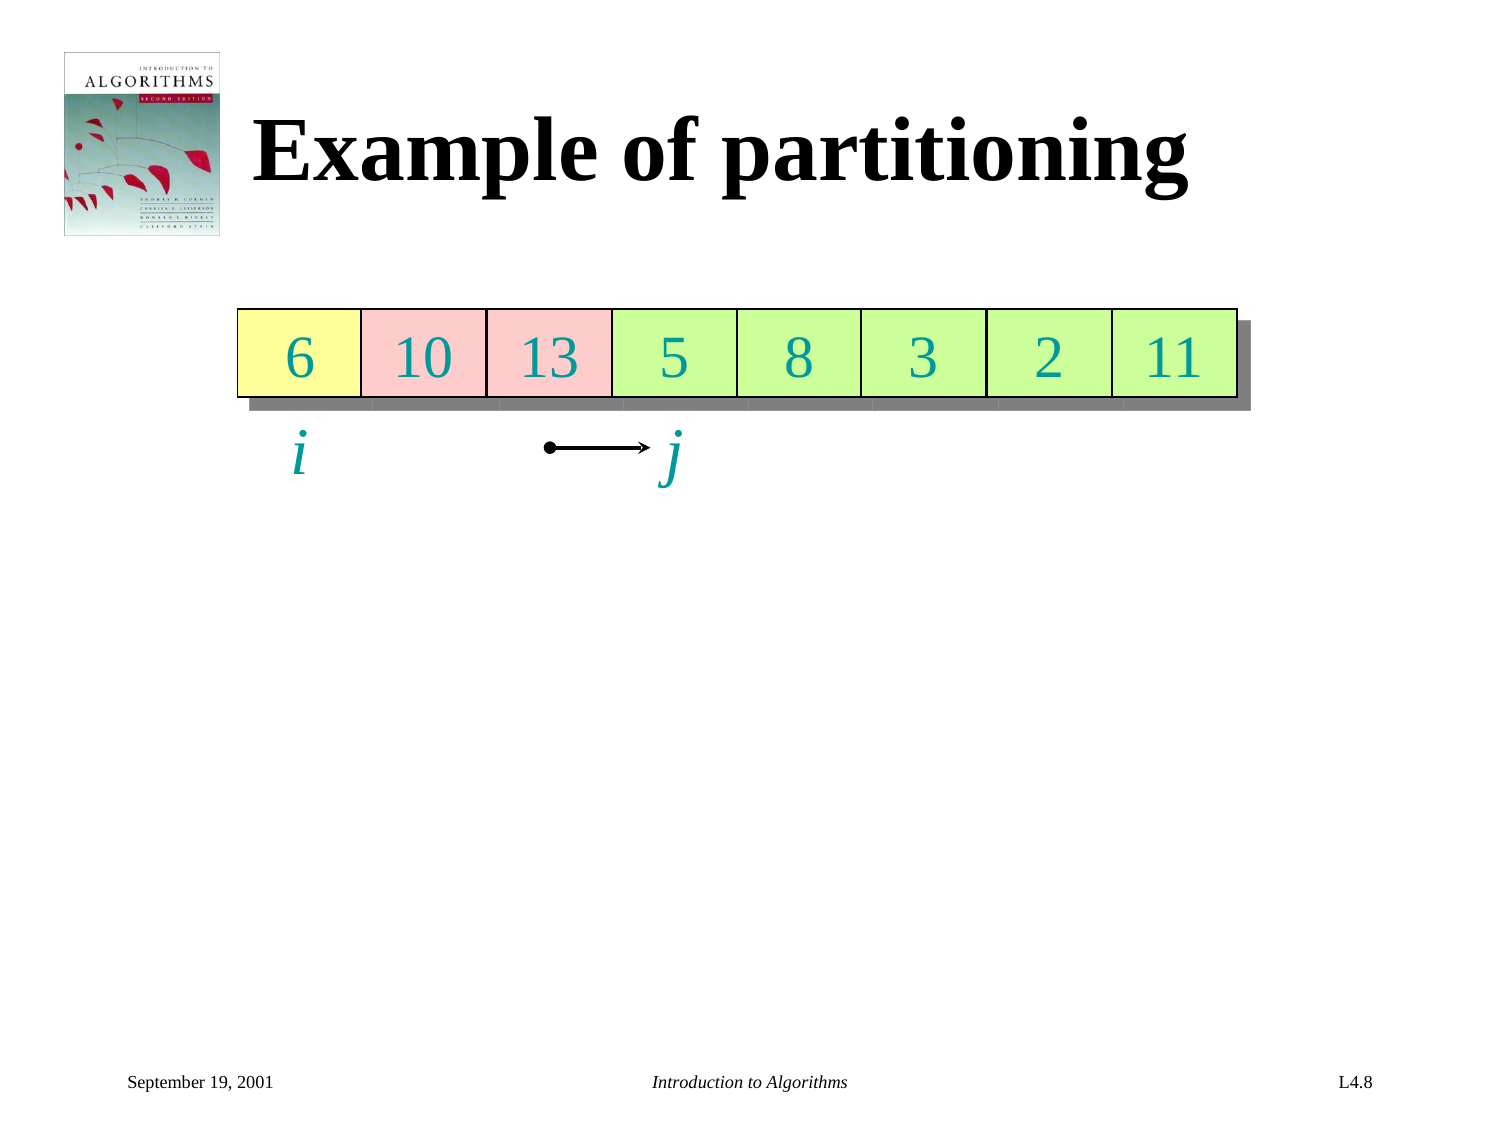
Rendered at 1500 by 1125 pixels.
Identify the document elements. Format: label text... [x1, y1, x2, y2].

text_box September 19, 2001 [112, 1062, 426, 1101]
text_box 2 [986, 309, 1112, 398]
text_box Introduction to Algorithms [512, 1062, 988, 1101]
text_box 8 [737, 309, 860, 398]
title Example of partitioning [237, 49, 1475, 238]
text_box 3 [860, 309, 986, 398]
text_box i [276, 399, 325, 496]
text_box j [650, 399, 699, 496]
picture [64, 52, 220, 236]
text_box 5 [612, 309, 737, 398]
text_box 11 [1112, 309, 1237, 398]
text_box 13 [487, 309, 612, 398]
text_box L4.<number> [1074, 1062, 1388, 1101]
text_box 6 [237, 309, 361, 398]
text_box 10 [361, 309, 487, 398]
